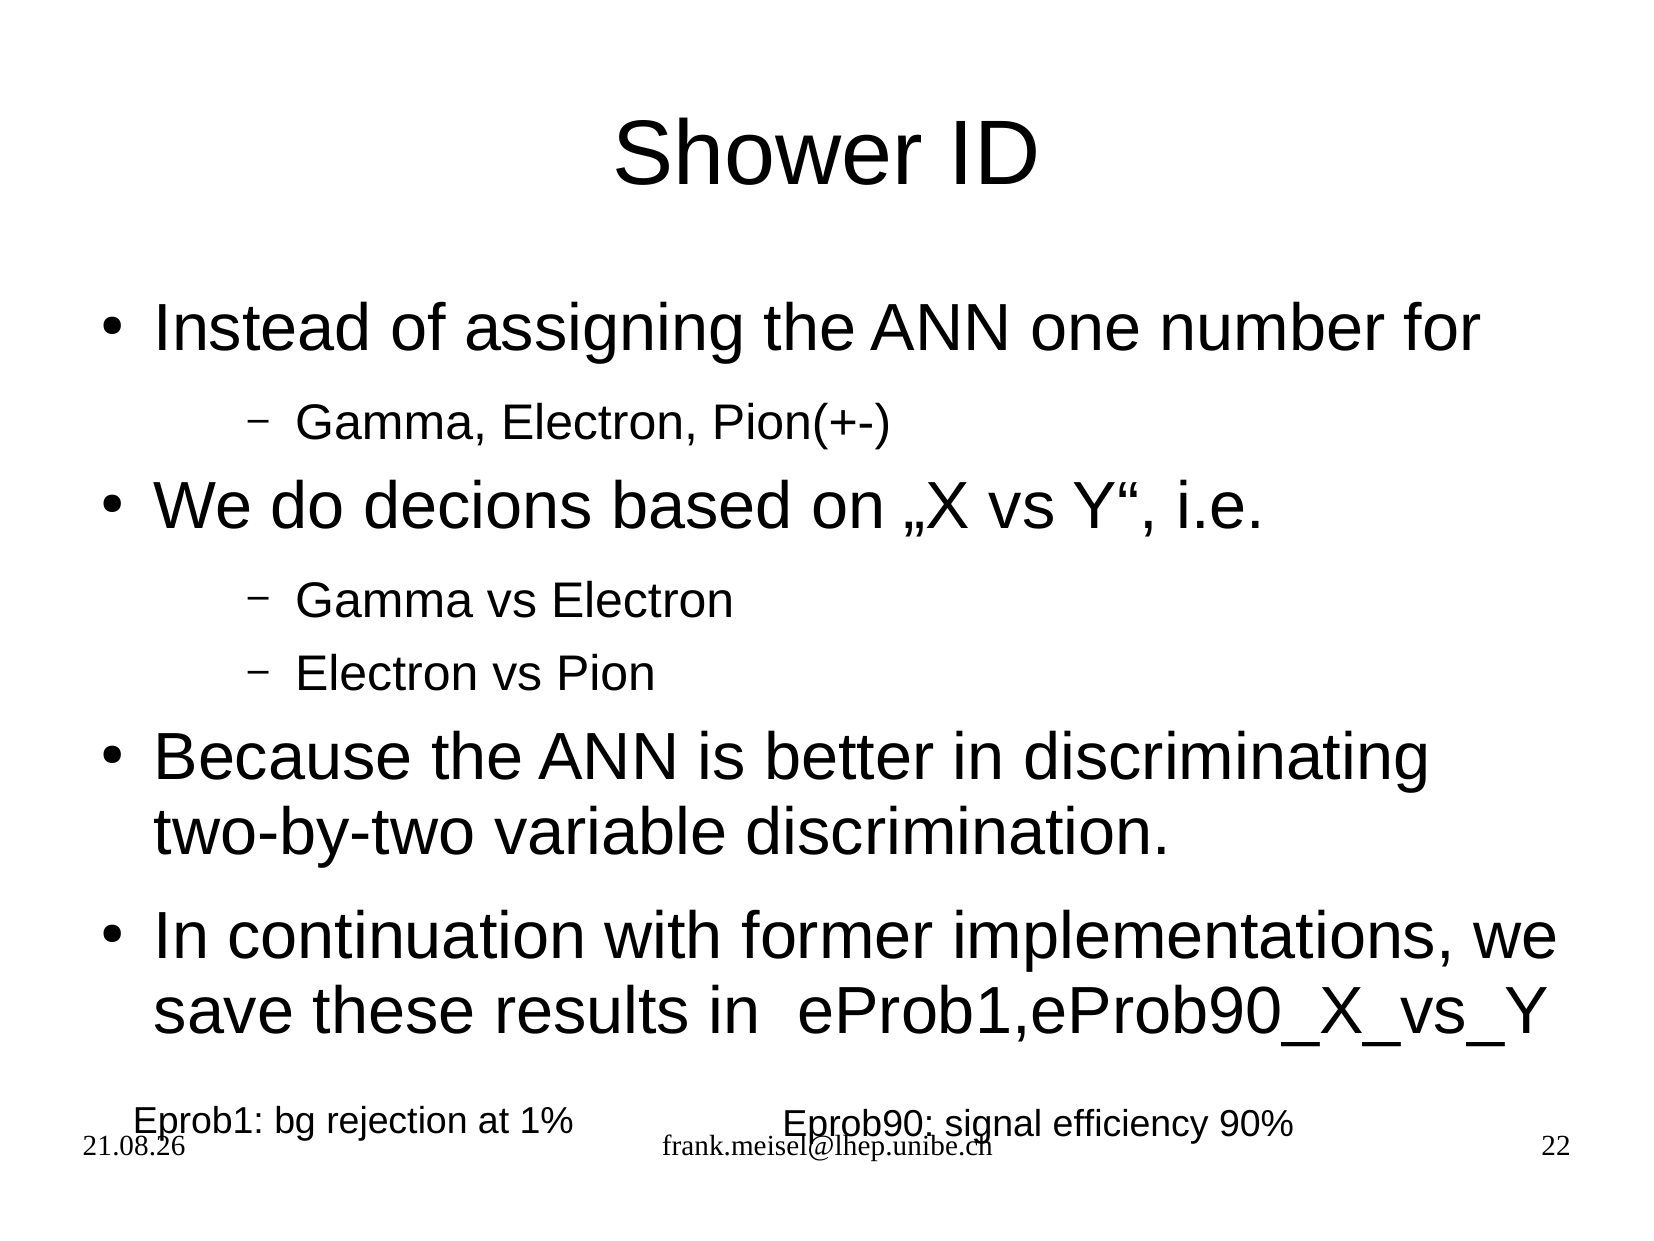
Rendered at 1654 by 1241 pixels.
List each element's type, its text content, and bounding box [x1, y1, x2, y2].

title Shower ID [82, 49, 1571, 257]
text_box Eprob1: bg rejection at 1% [118, 1092, 680, 1188]
list Instead of assigning the ANN one number for Gamma, Electron, Pion(+-) We do decions based on „X vs Y“, i.e. Gamma vs Electron Electron vs Pion Because the ANN is better in discriminating two-by-two variable discrimination. In continuation with former implementations, we save these results in eProb1,eProb90_X_vs_Y [82, 290, 1571, 1109]
text_box Eprob90: signal efficiency 90% [767, 1094, 1329, 1190]
